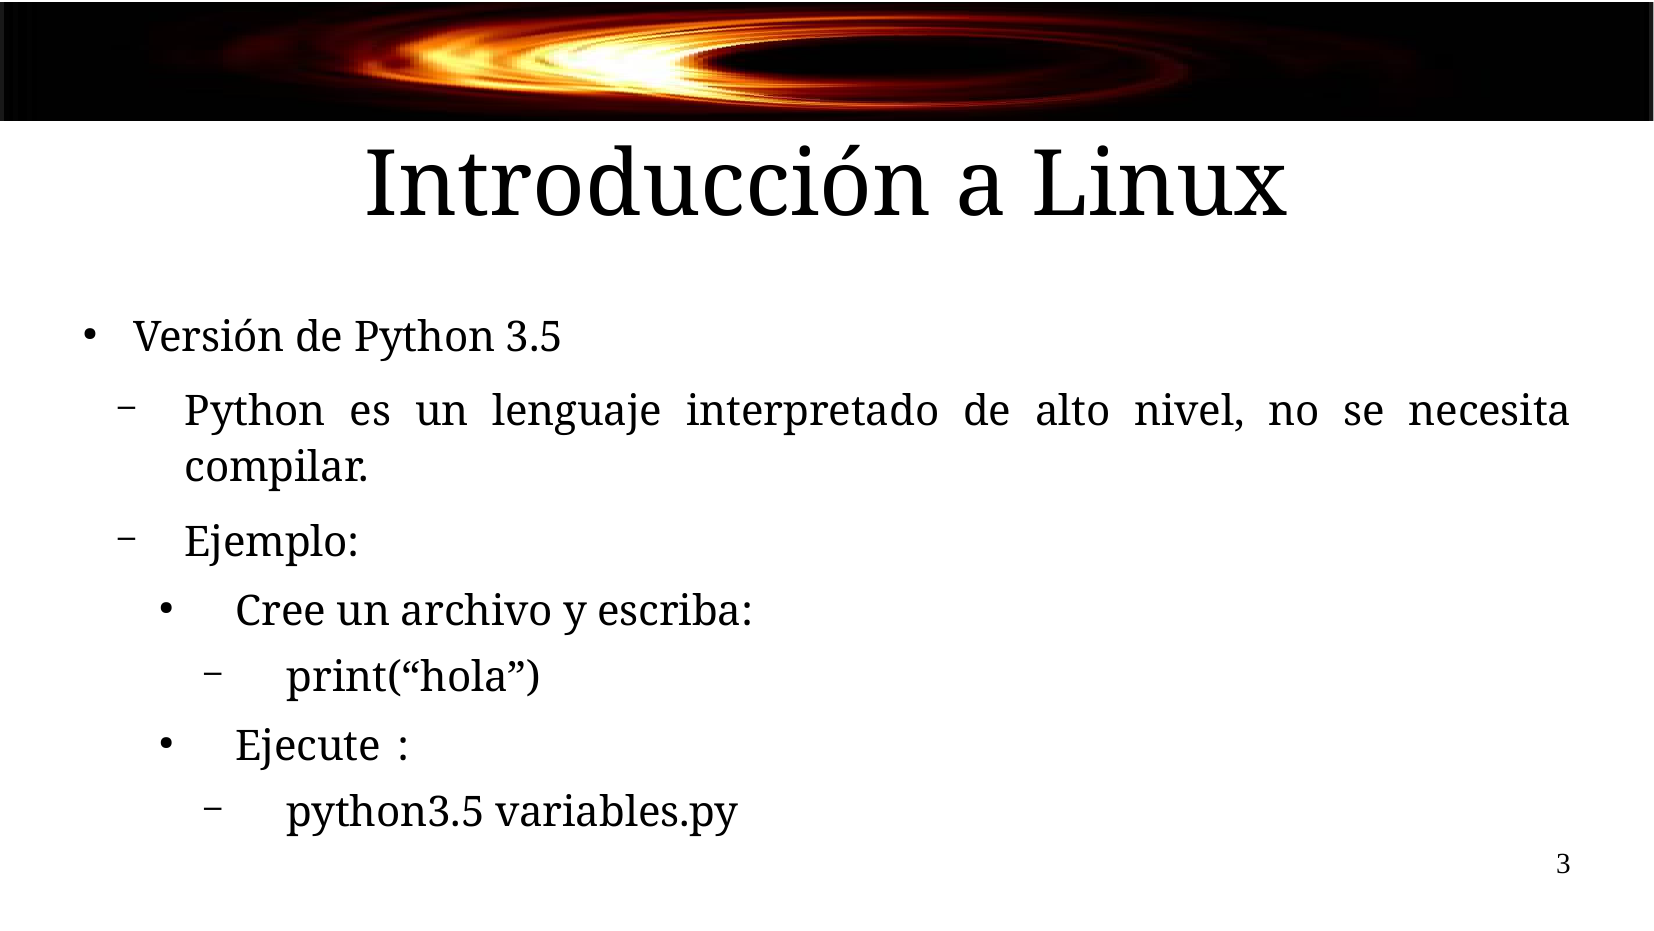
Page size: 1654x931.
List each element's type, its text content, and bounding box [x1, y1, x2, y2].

picture [0, 2, 1654, 121]
list Versión de Python 3.5 Python es un lenguaje interpretado de alto nivel, no se necesita compilar. Ejemplo: Cree un archivo y escriba: print(“hola”) Ejecute : python3.5 variables.py [82, 306, 1571, 846]
title Introducción a Linux [82, 121, 1571, 258]
